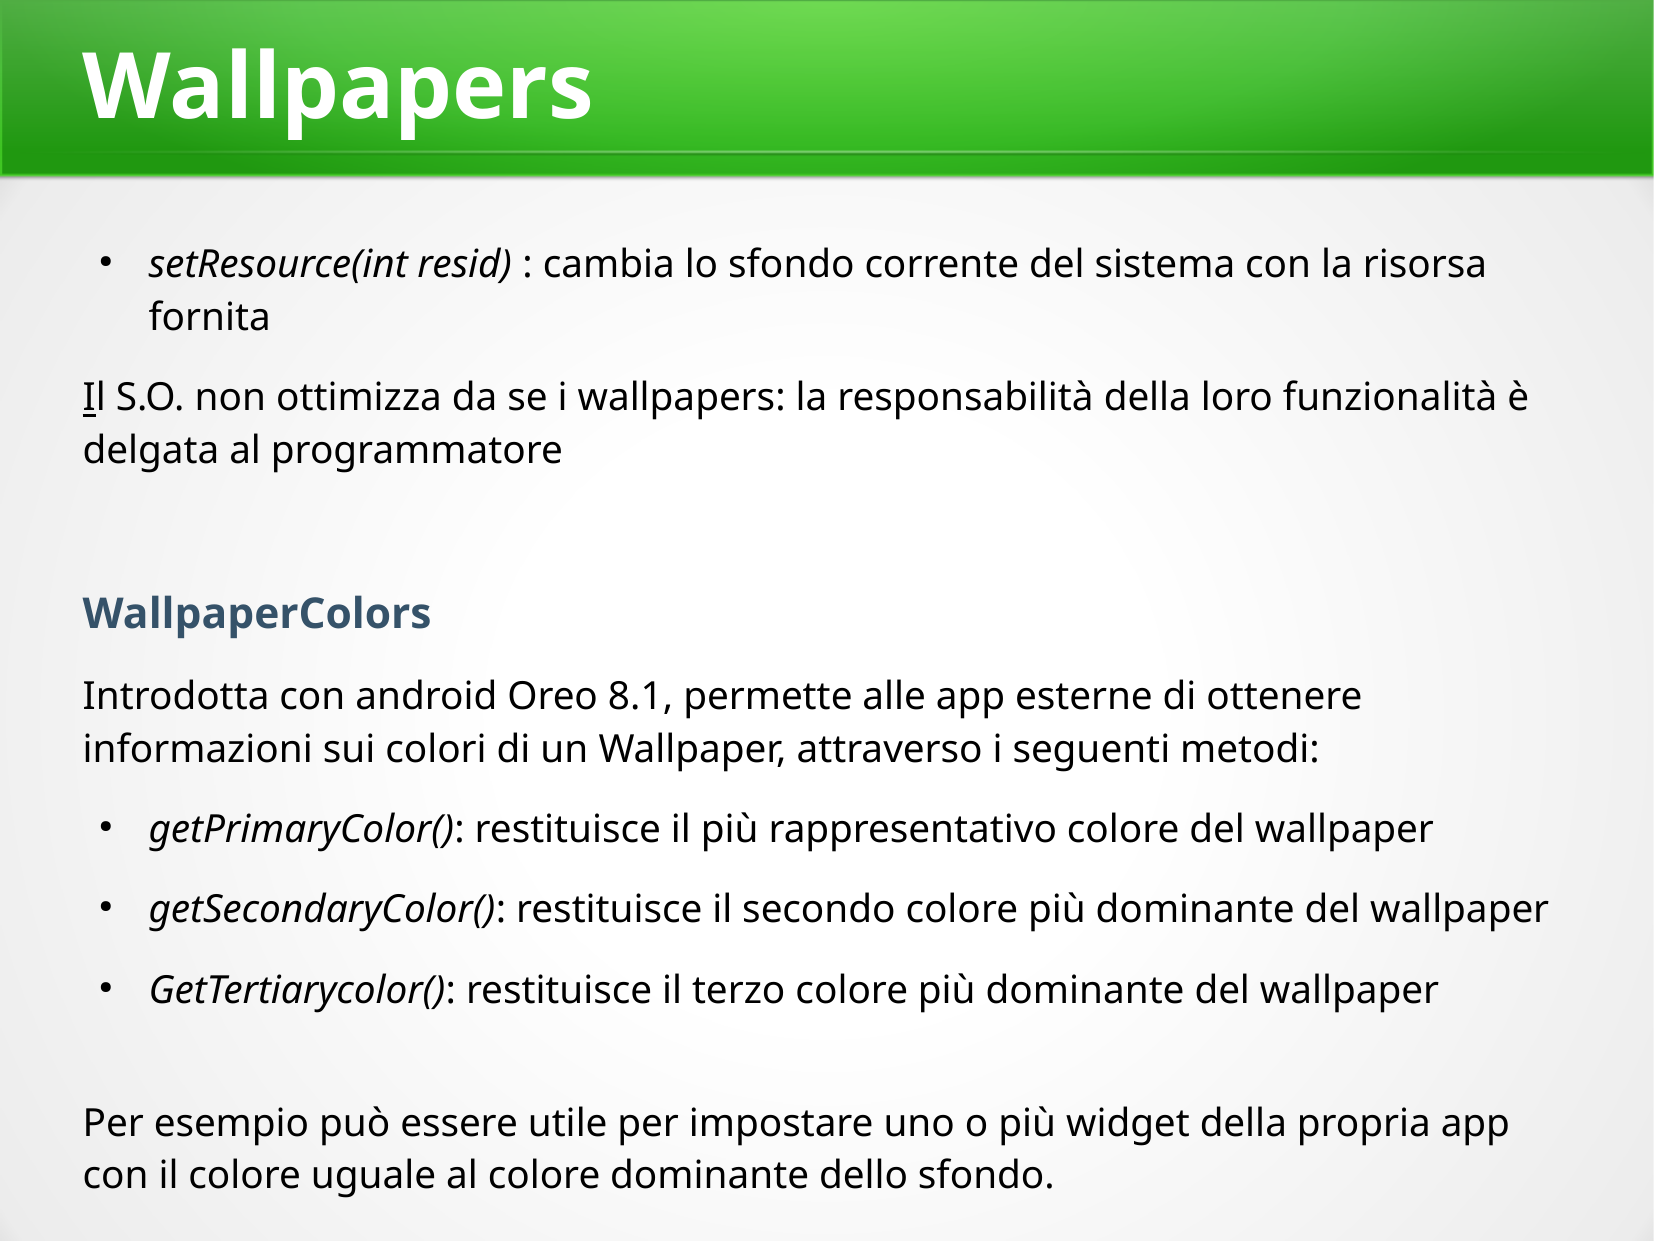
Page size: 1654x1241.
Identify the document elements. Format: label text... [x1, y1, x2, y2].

picture [0, 0, 1654, 1241]
list setResource(int resid) : cambia lo sfondo corrente del sistema con la risorsa fornita Il S.O. non ottimizza da se i wallpapers: la responsabilità della loro funzionalità è delgata al programmatore WallpaperColors Introdotta con android Oreo 8.1, permette alle app esterne di ottenere informazioni sui colori di un Wallpaper, attraverso i seguenti metodi: getPrimaryColor(): restituisce il più rappresentativo colore del wallpaper getSecondaryColor(): restituisce il secondo colore più dominante del wallpaper GetTertiarycolor(): restituisce il terzo colore più dominante del wallpaper Per esempio può essere utile per impostare uno o più widget della propria app con il colore uguale al colore dominante dello sfondo. [82, 236, 1571, 1205]
title Wallpapers [82, 11, 1571, 154]
